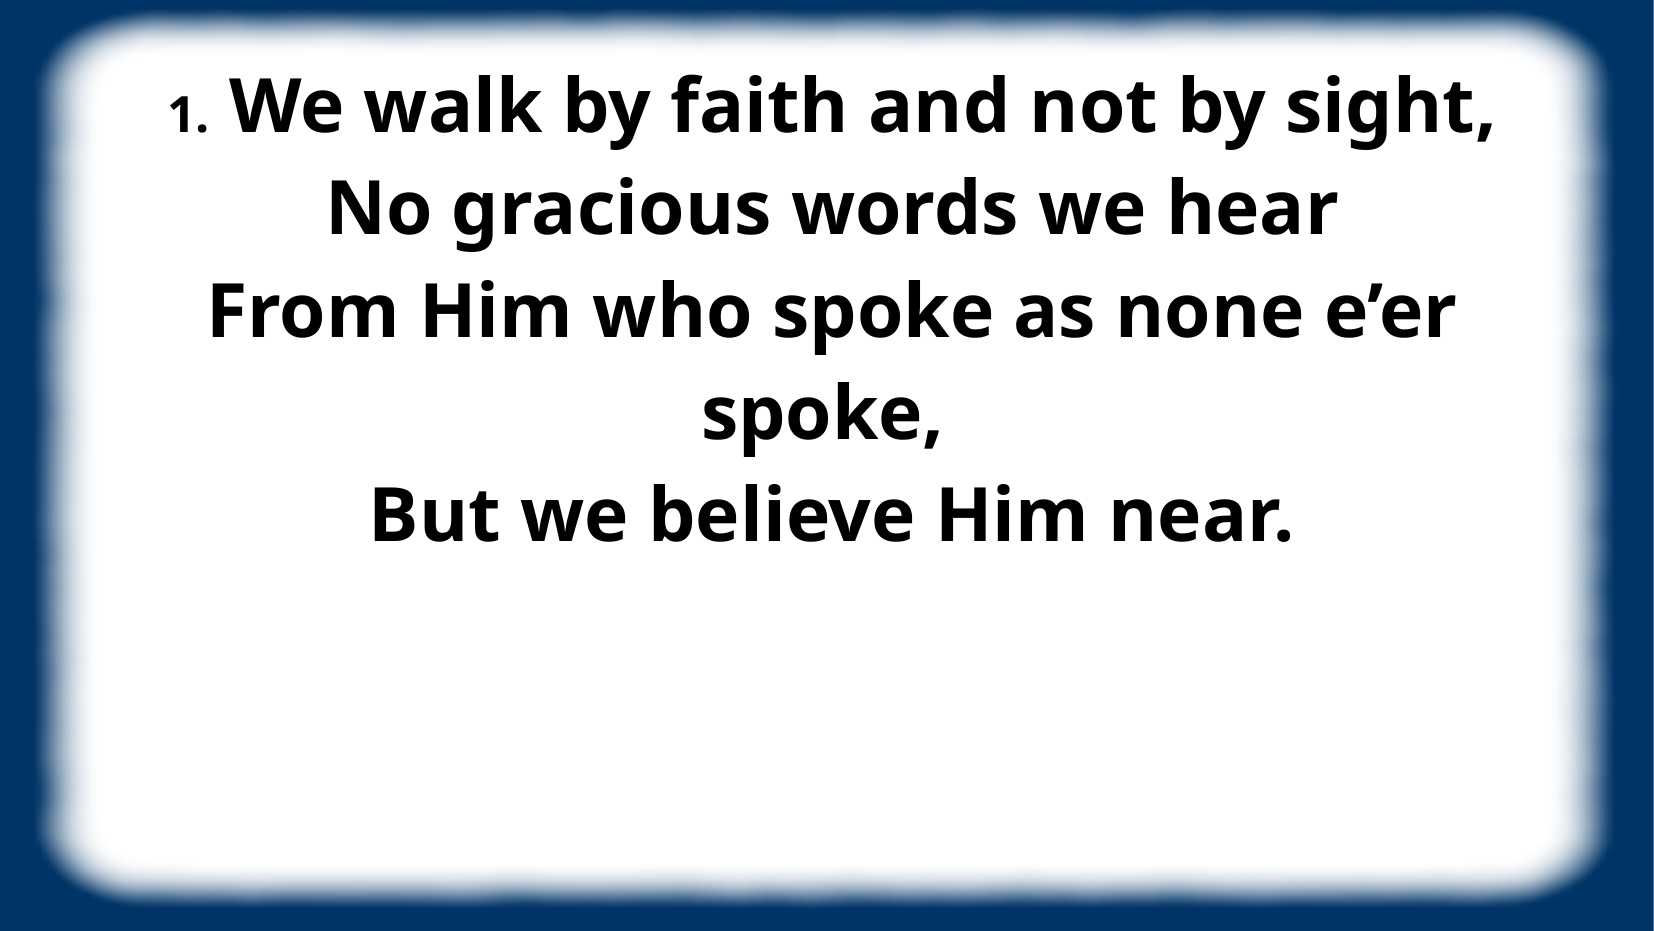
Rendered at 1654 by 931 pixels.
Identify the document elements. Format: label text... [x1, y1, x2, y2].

picture [0, 0, 1654, 931]
text_box 1. We walk by faith and not by sight, No gracious words we hear From Him who spoke as none e’er spoke, But we believe Him near. [75, 45, 1591, 460]
